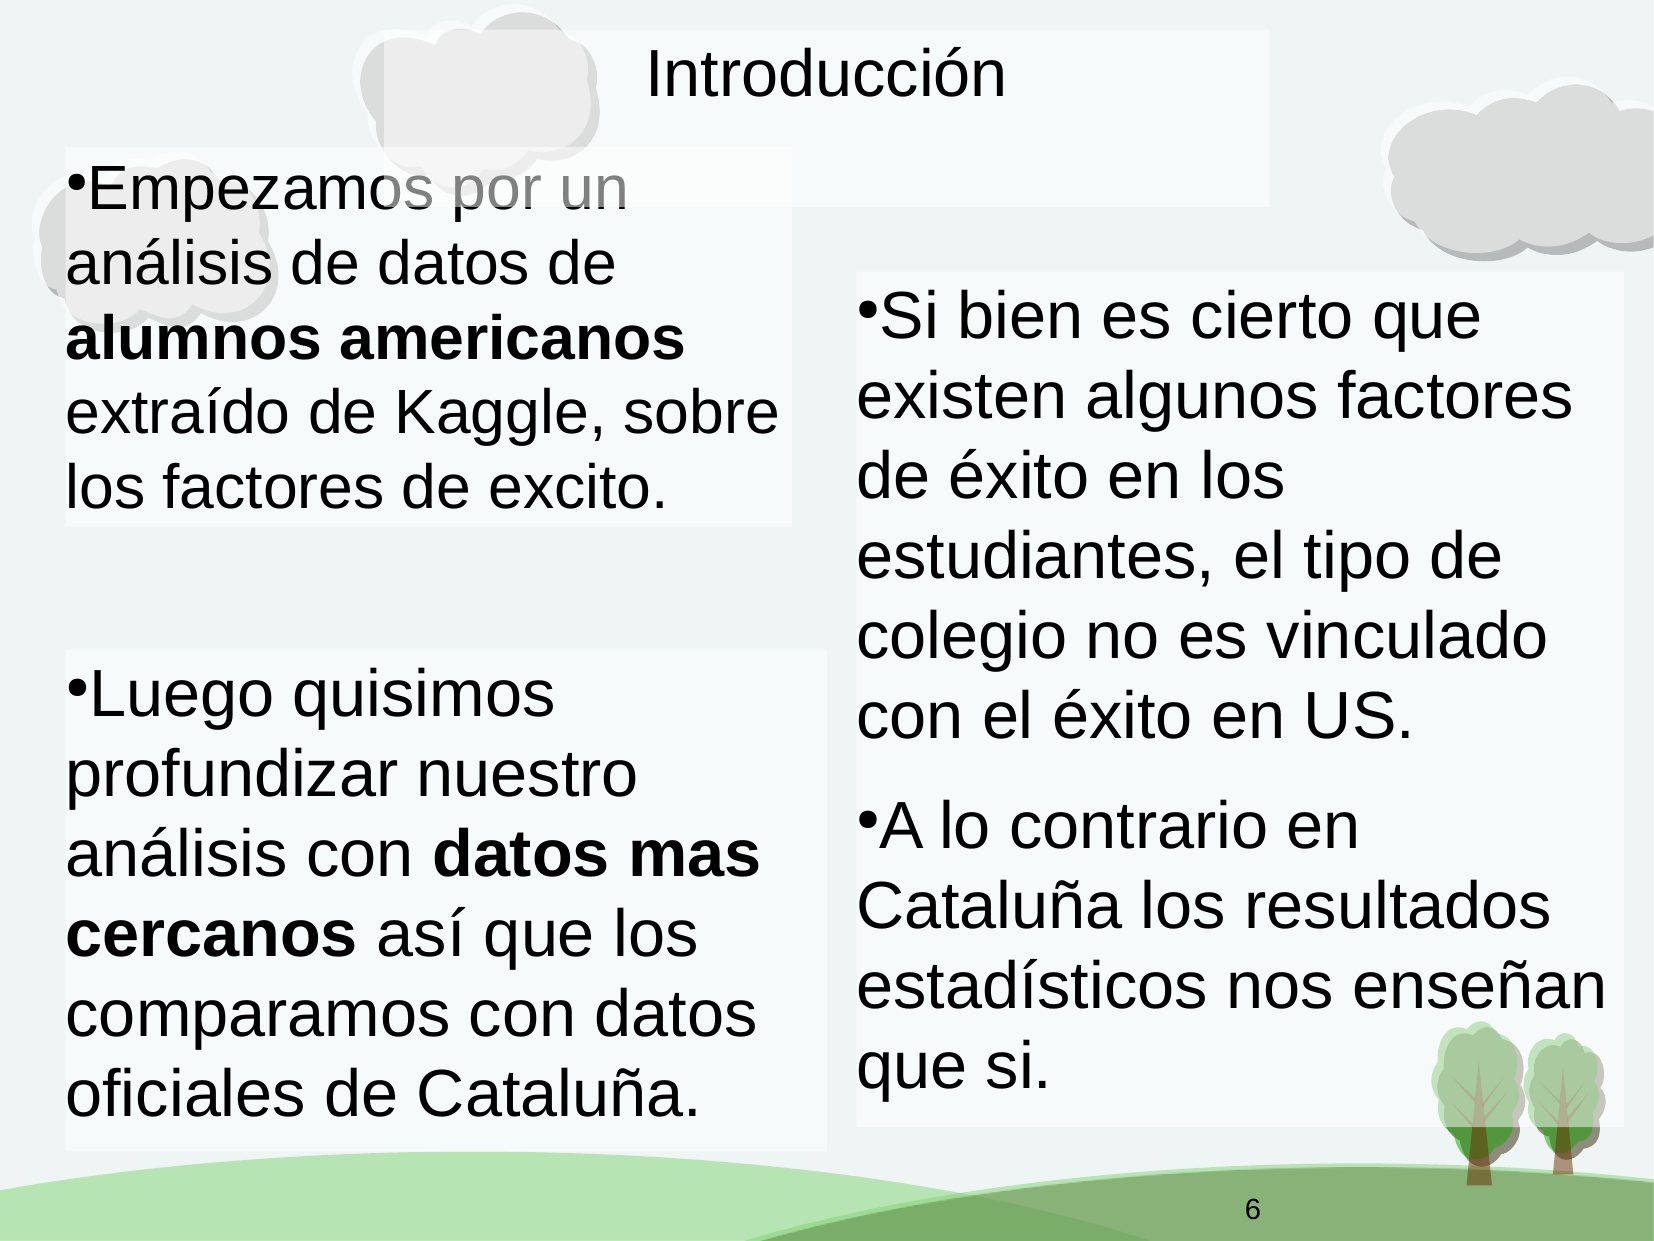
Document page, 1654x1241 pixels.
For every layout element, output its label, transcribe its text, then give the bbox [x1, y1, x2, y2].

list Luego quisimos profundizar nuestro análisis con datos mas cercanos así que los comparamos con datos oficiales de Cataluña. [65, 649, 827, 1152]
text_box [1244, 1190, 1630, 1241]
list Empezamos por un análisis de datos de alumnos americanos extraído de Kaggle, sobre los factores de excito. [65, 146, 792, 527]
list Si bien es cierto que existen algunos factores de éxito en los estudiantes, el tipo de colegio no es vinculado con el éxito en US. A lo contrario en Cataluña los resultados estadísticos nos enseñan que si. [856, 271, 1625, 1128]
title Introducción [383, 29, 1270, 207]
